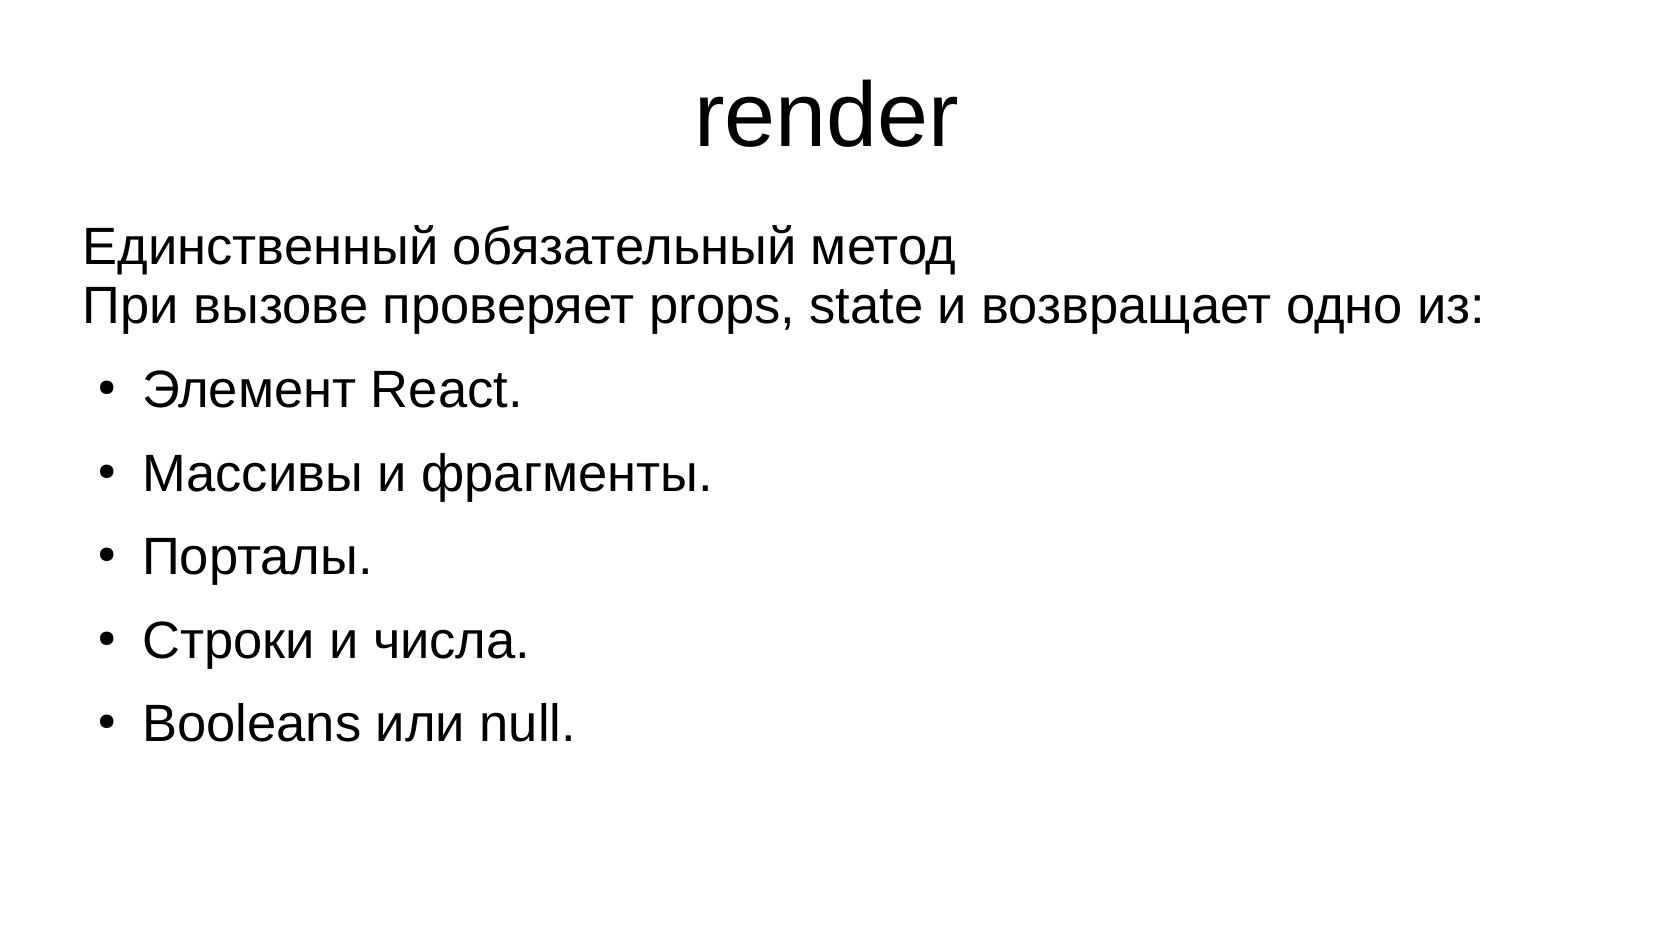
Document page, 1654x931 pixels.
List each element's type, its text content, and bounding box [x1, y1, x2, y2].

list Единственный обязательный метод При вызове проверяет props, state и возвращает одно из: Элемент React. Массивы и фрагменты. Порталы. Строки и числа. Booleans или null. [82, 217, 1571, 758]
title render [82, 37, 1571, 193]
